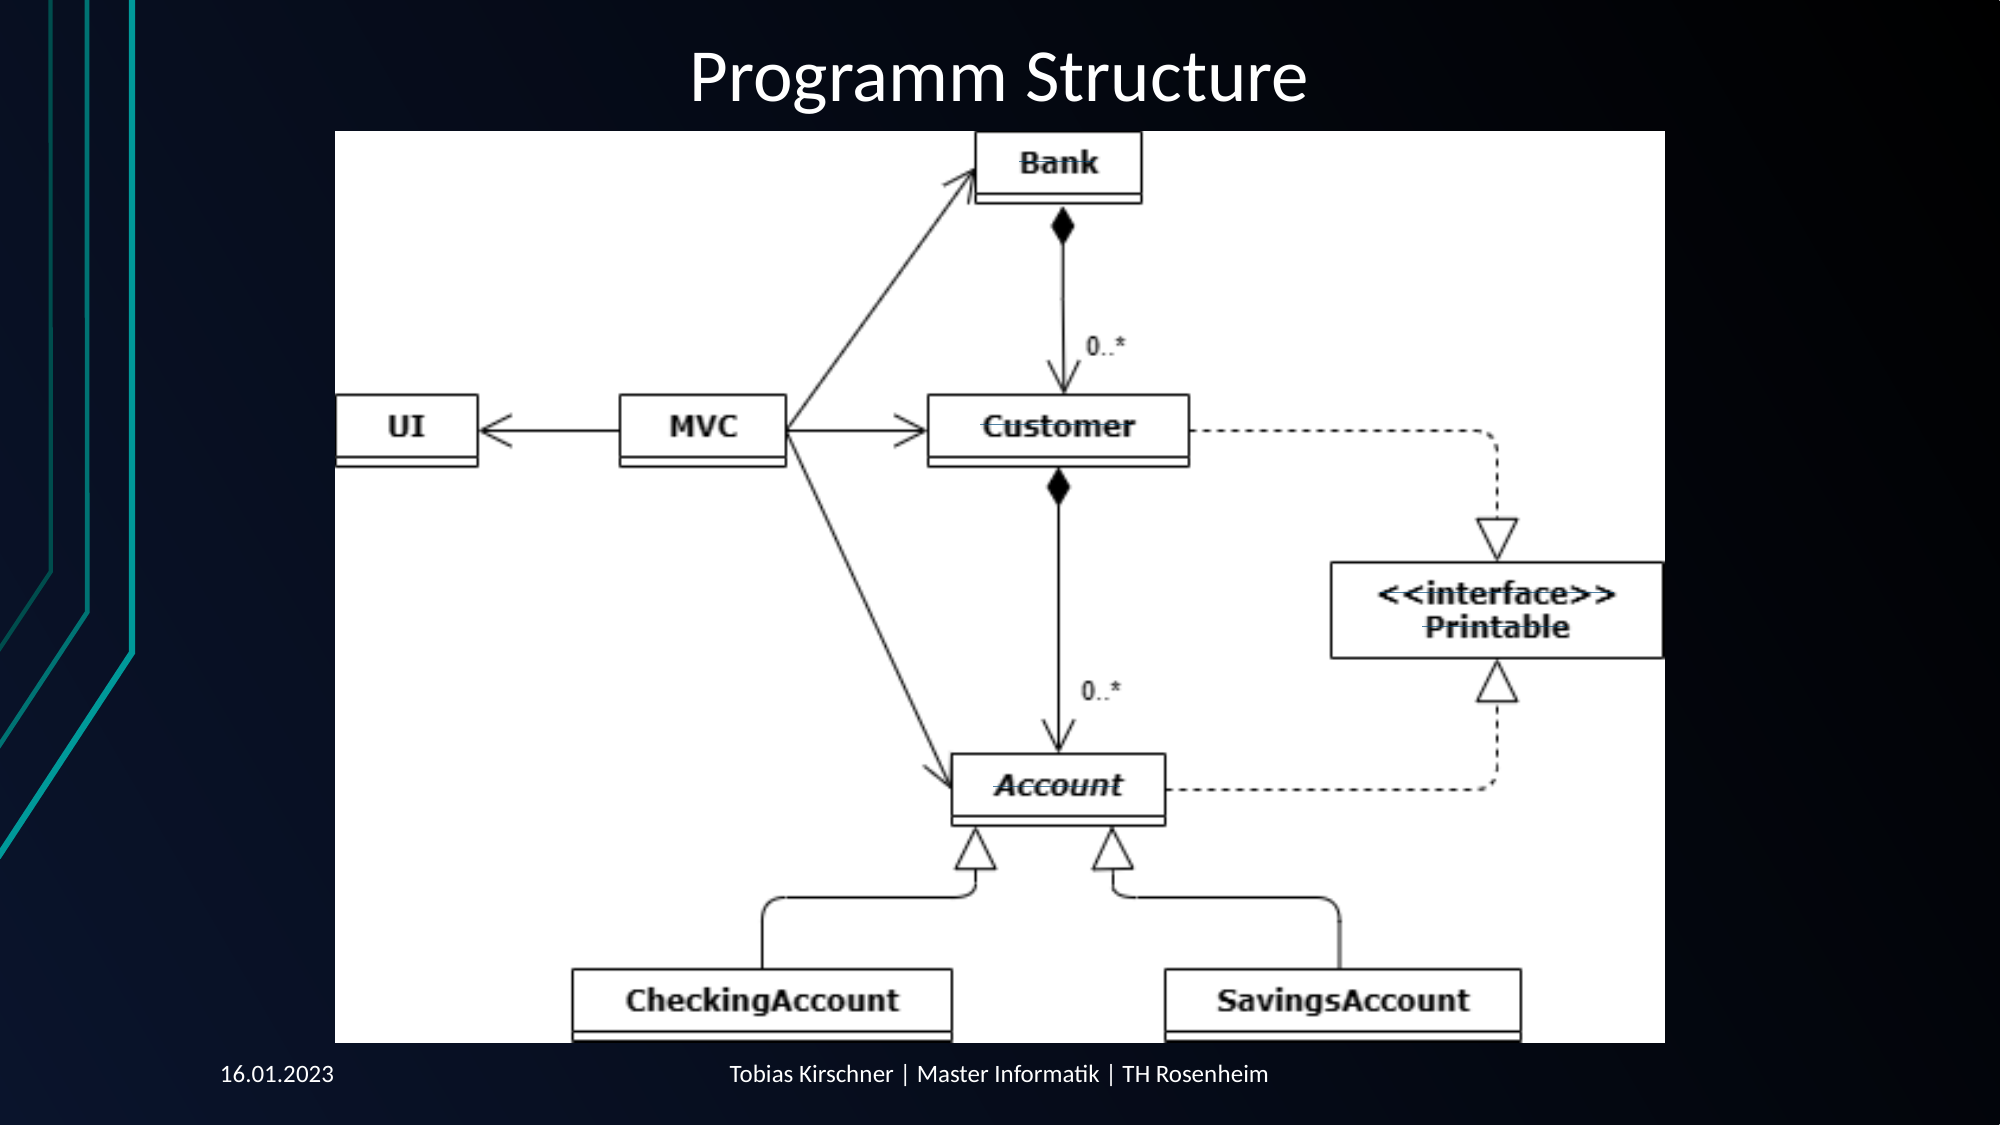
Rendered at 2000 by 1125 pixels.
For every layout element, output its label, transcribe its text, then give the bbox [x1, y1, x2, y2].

picture [335, 131, 1665, 1043]
title Programm Structure [149, 10, 1850, 128]
text_box 16.01.2023 [199, 1042, 566, 1103]
text_box Tobias Kirschner | Master Informatik | TH Rosenheim [566, 1042, 1433, 1103]
